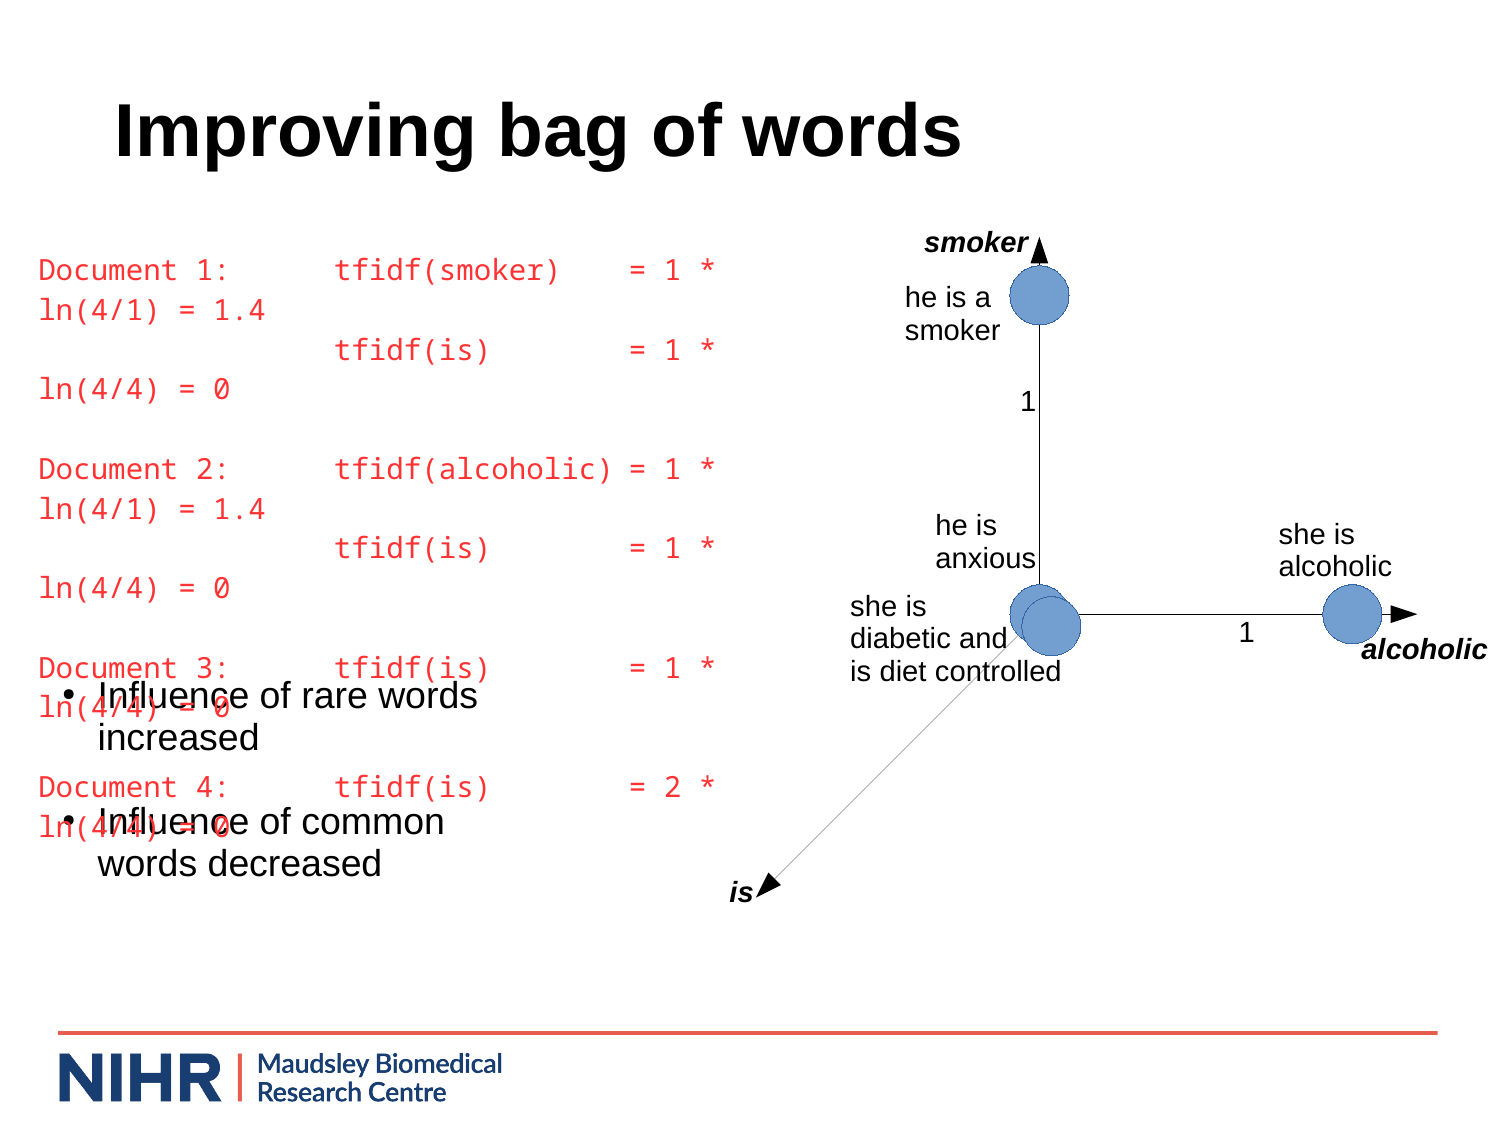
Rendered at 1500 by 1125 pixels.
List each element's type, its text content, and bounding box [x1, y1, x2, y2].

text_box Influence of rare words increased Influence of common words decreased [47, 667, 508, 893]
text_box 1 [1223, 608, 1270, 656]
text_box [1021, 596, 1081, 656]
text_box he is anxious [920, 501, 1052, 582]
picture [29, 1018, 531, 1125]
text_box is [714, 868, 769, 916]
text_box Document 1: tfidf(smoker) = 1 * ln(4/1) = 1.4 tfidf(is) = 1 * ln(4/4) = 0 Document 2: tfidf(alcoholic) = 1 * ln(4/1) = 1.4 tfidf(is) = 1 * ln(4/4) = 0 Document 3: tfidf(is) = 1 * ln(4/4) = 0 Document 4: tfidf(is) = 2 * ln(4/4) = 0 [23, 242, 798, 661]
text_box Improving bag of words [100, 84, 1105, 180]
text_box 1 [1005, 377, 1052, 426]
text_box she is alcoholic [1263, 510, 1408, 591]
text_box smoker [909, 218, 1044, 267]
text_box alcoholic [1346, 625, 1500, 674]
text_box she is diabetic and is diet controlled [835, 582, 1078, 696]
text_box [1322, 591, 1382, 644]
text_box he is a smoker [890, 273, 1016, 355]
text_box [1016, 266, 1070, 325]
